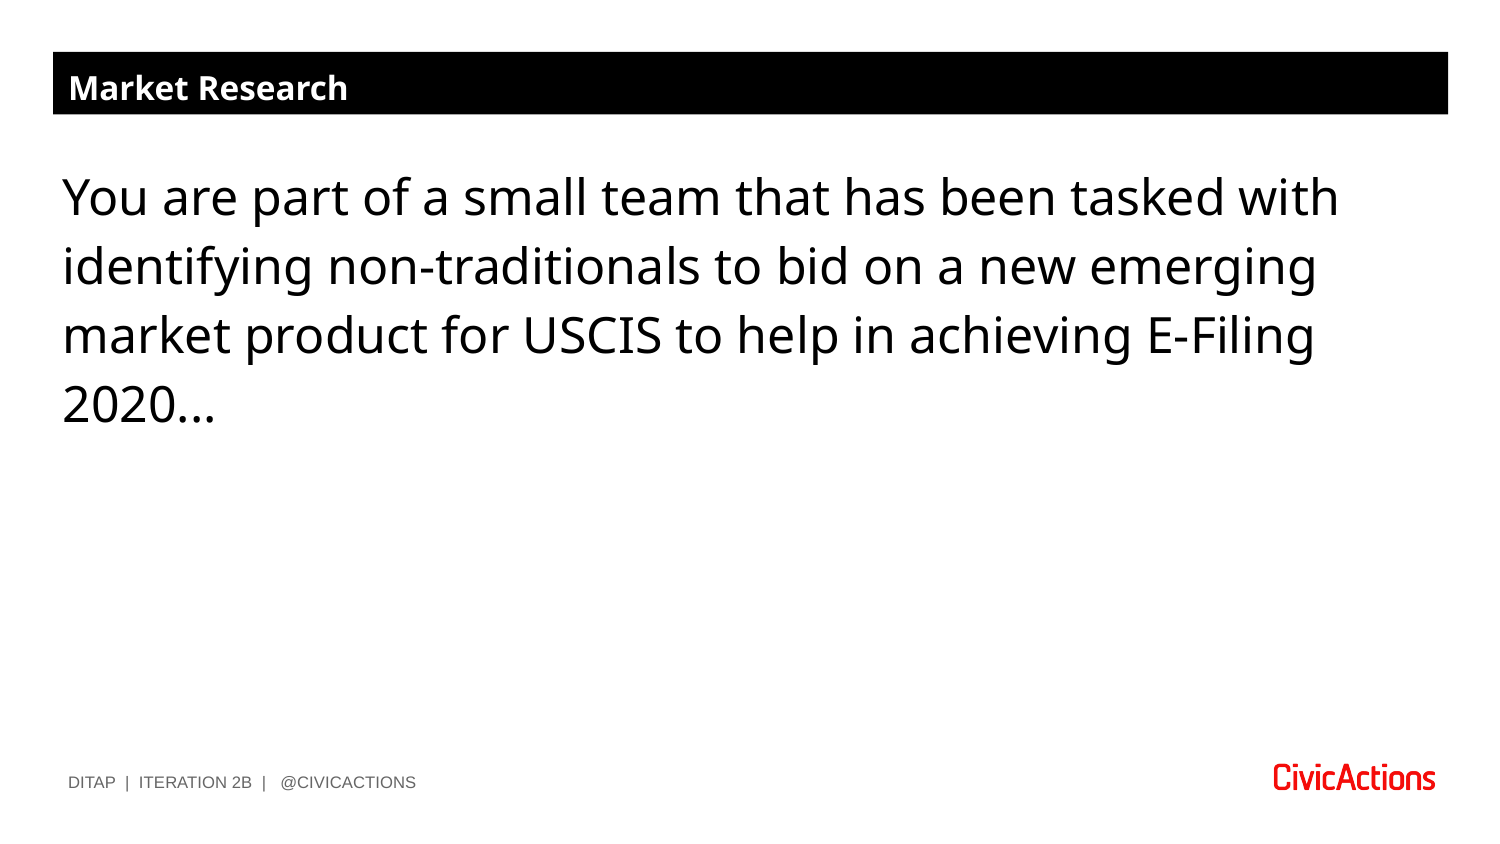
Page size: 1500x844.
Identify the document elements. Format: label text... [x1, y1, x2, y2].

picture [1271, 758, 1438, 795]
title Market Research [53, 51, 1449, 115]
list You are part of a small team that has been tasked with identifying non-traditionals to bid on a new emerging market product for USCIS to help in achieving E-Filing 2020... [53, 147, 1449, 742]
